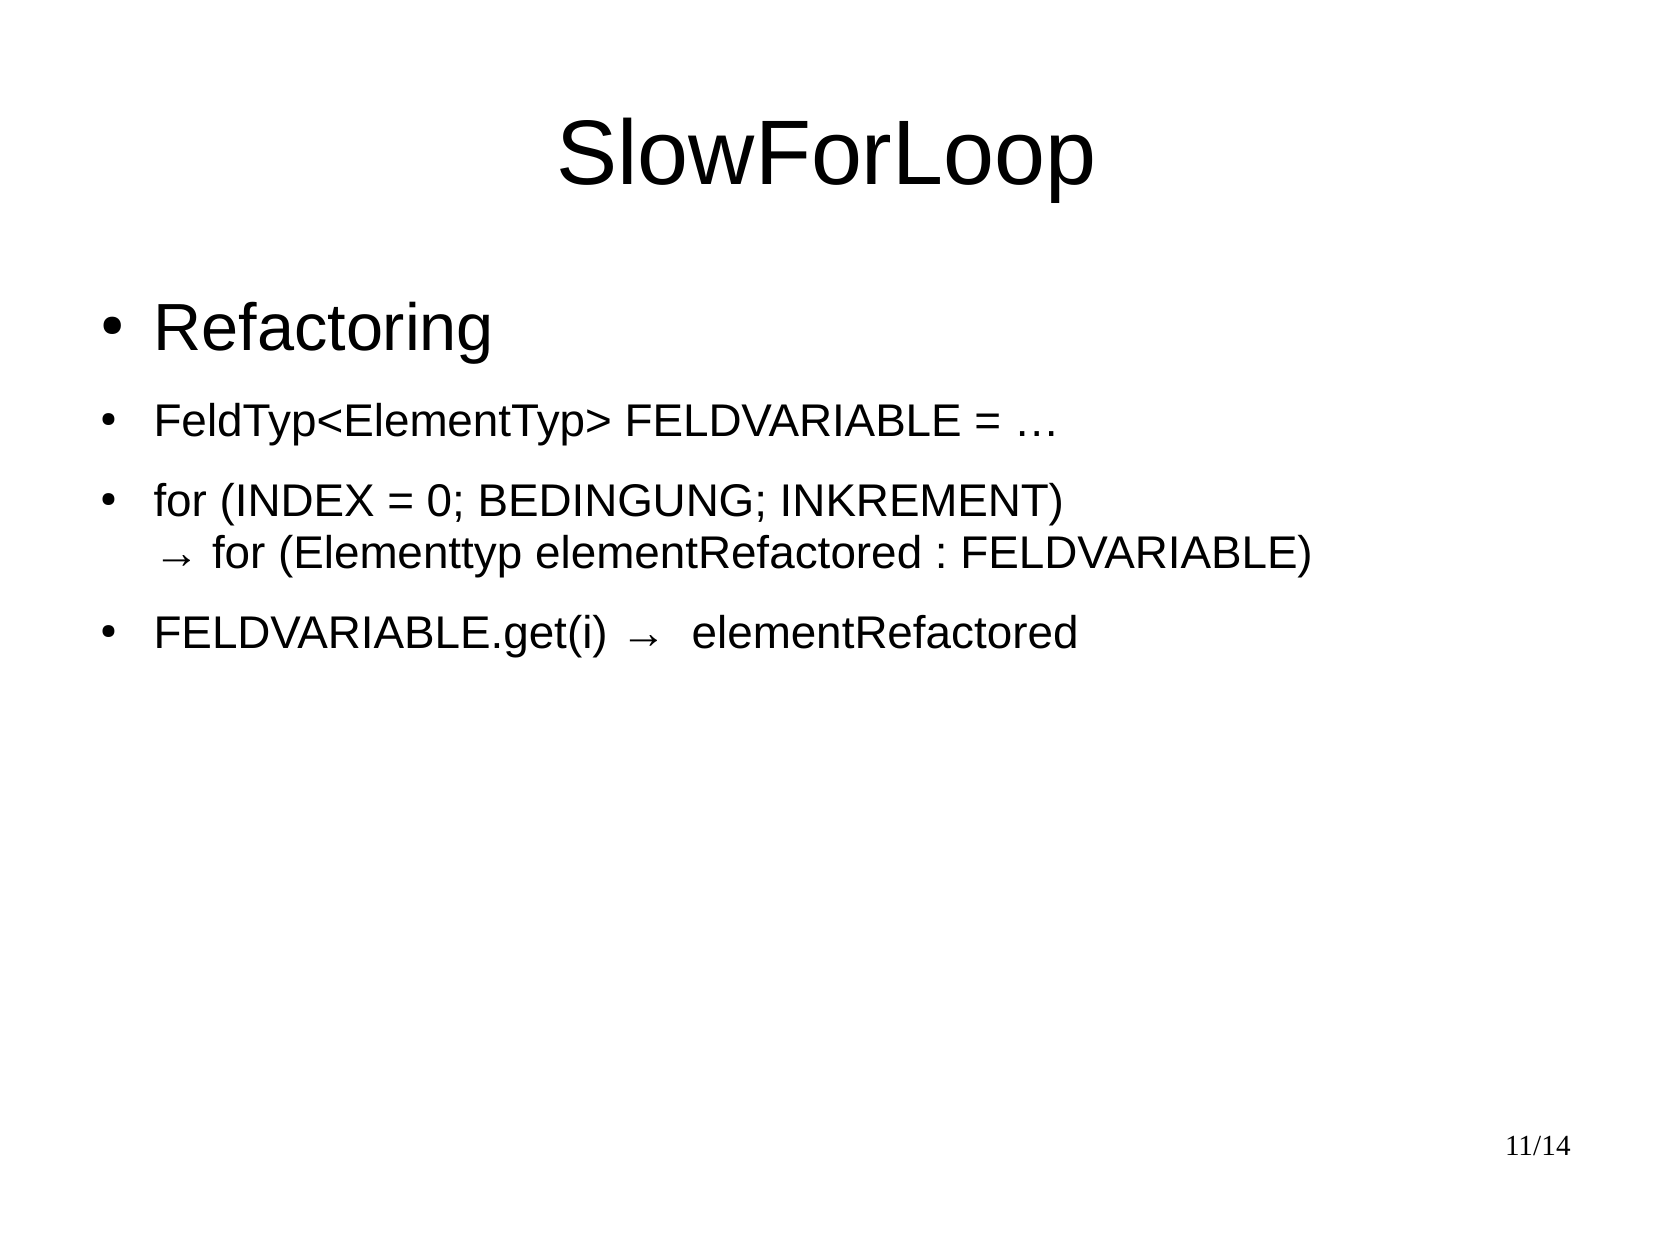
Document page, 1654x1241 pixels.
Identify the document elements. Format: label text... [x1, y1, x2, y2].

title SlowForLoop [82, 49, 1571, 257]
list Refactoring FeldTyp<ElementTyp> FELDVARIABLE = … for (INDEX = 0; BEDINGUNG; INKREMENT) → for (Elementtyp elementRefactored : FELDVARIABLE) FELDVARIABLE.get(i) → elementRefactored [82, 290, 1571, 1010]
